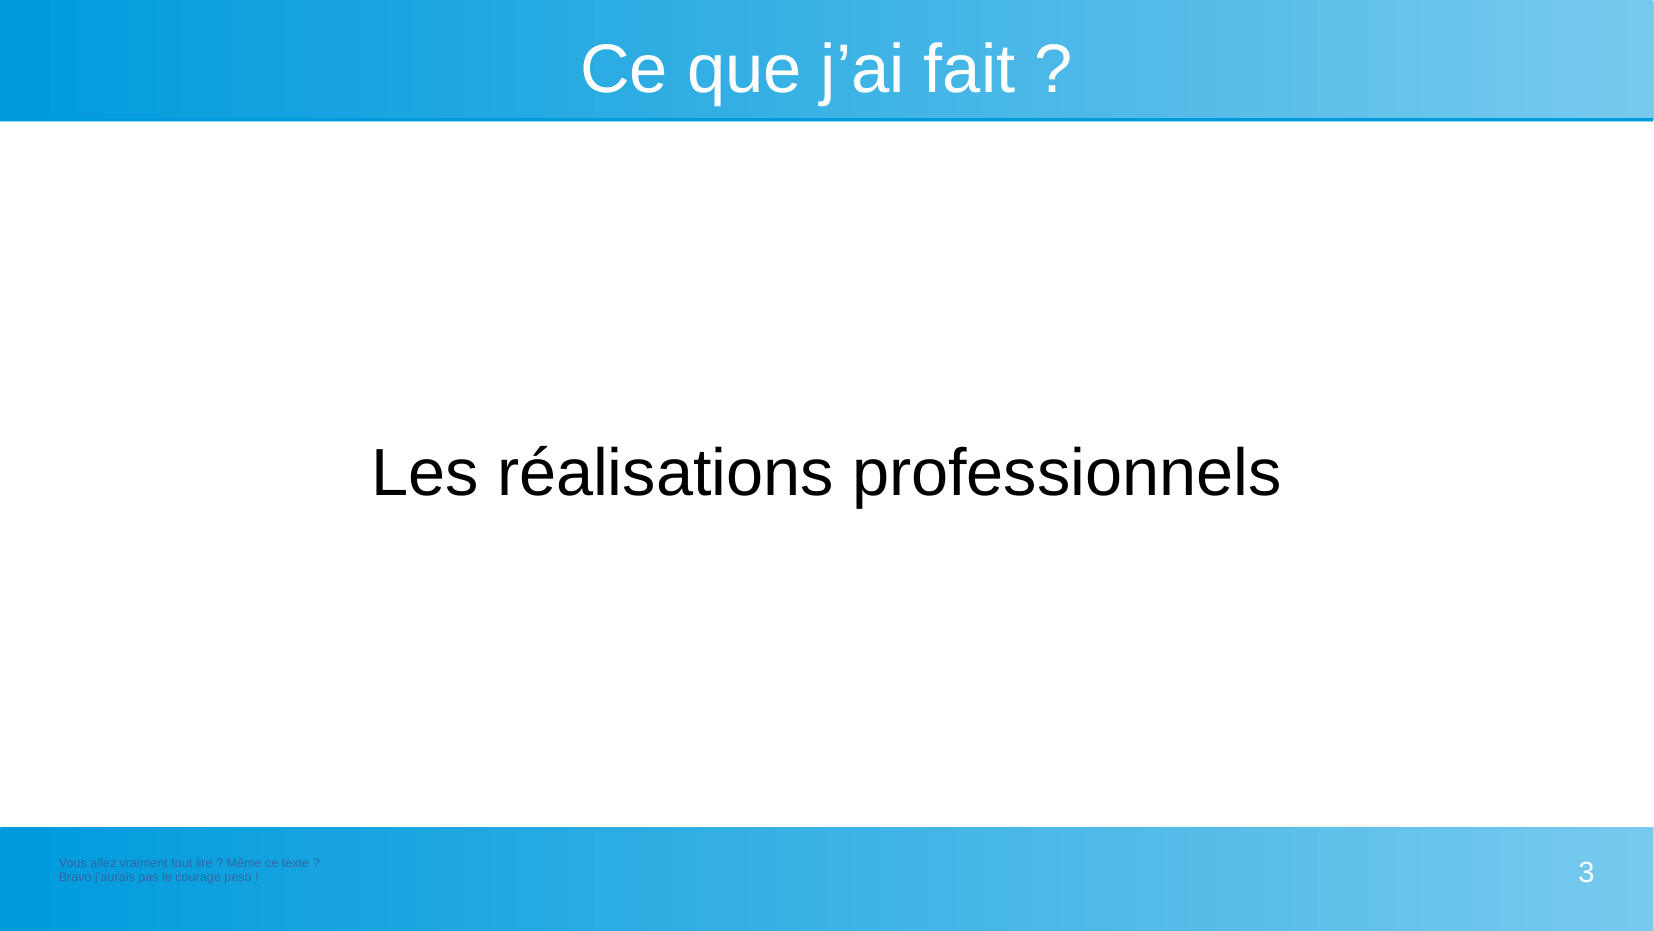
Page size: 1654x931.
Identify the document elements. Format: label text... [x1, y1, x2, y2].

subtitle Les réalisations professionnels [59, 177, 1595, 768]
title Ce que j’ai fait ? [59, 29, 1595, 108]
